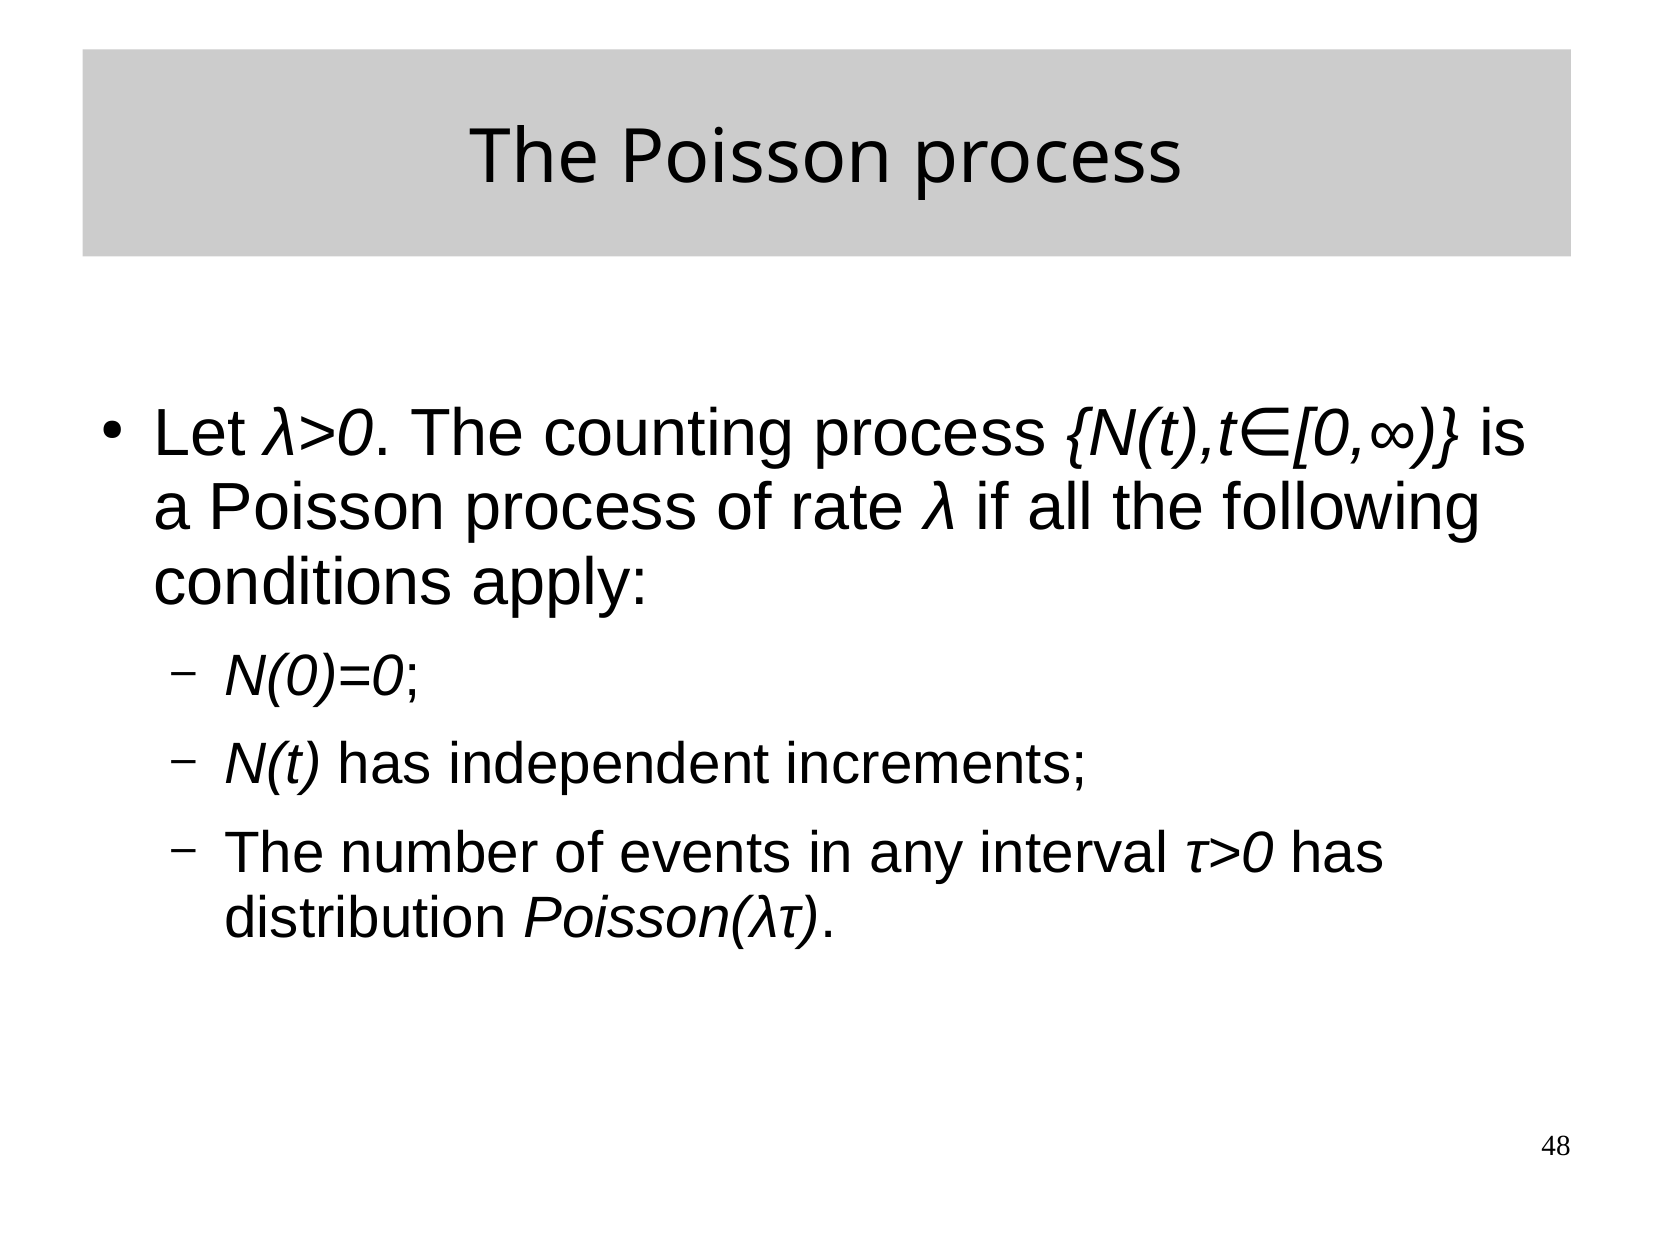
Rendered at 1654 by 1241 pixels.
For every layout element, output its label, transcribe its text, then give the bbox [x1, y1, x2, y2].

title The Poisson process [82, 49, 1571, 257]
list Let λ>0. The counting process {N(t),t∈[0,∞)} is a Poisson process of rate λ if all the following conditions apply: N(0)=0; N(t) has independent increments; The number of events in any interval τ>0 has distribution Poisson(λτ). [82, 290, 1571, 1010]
